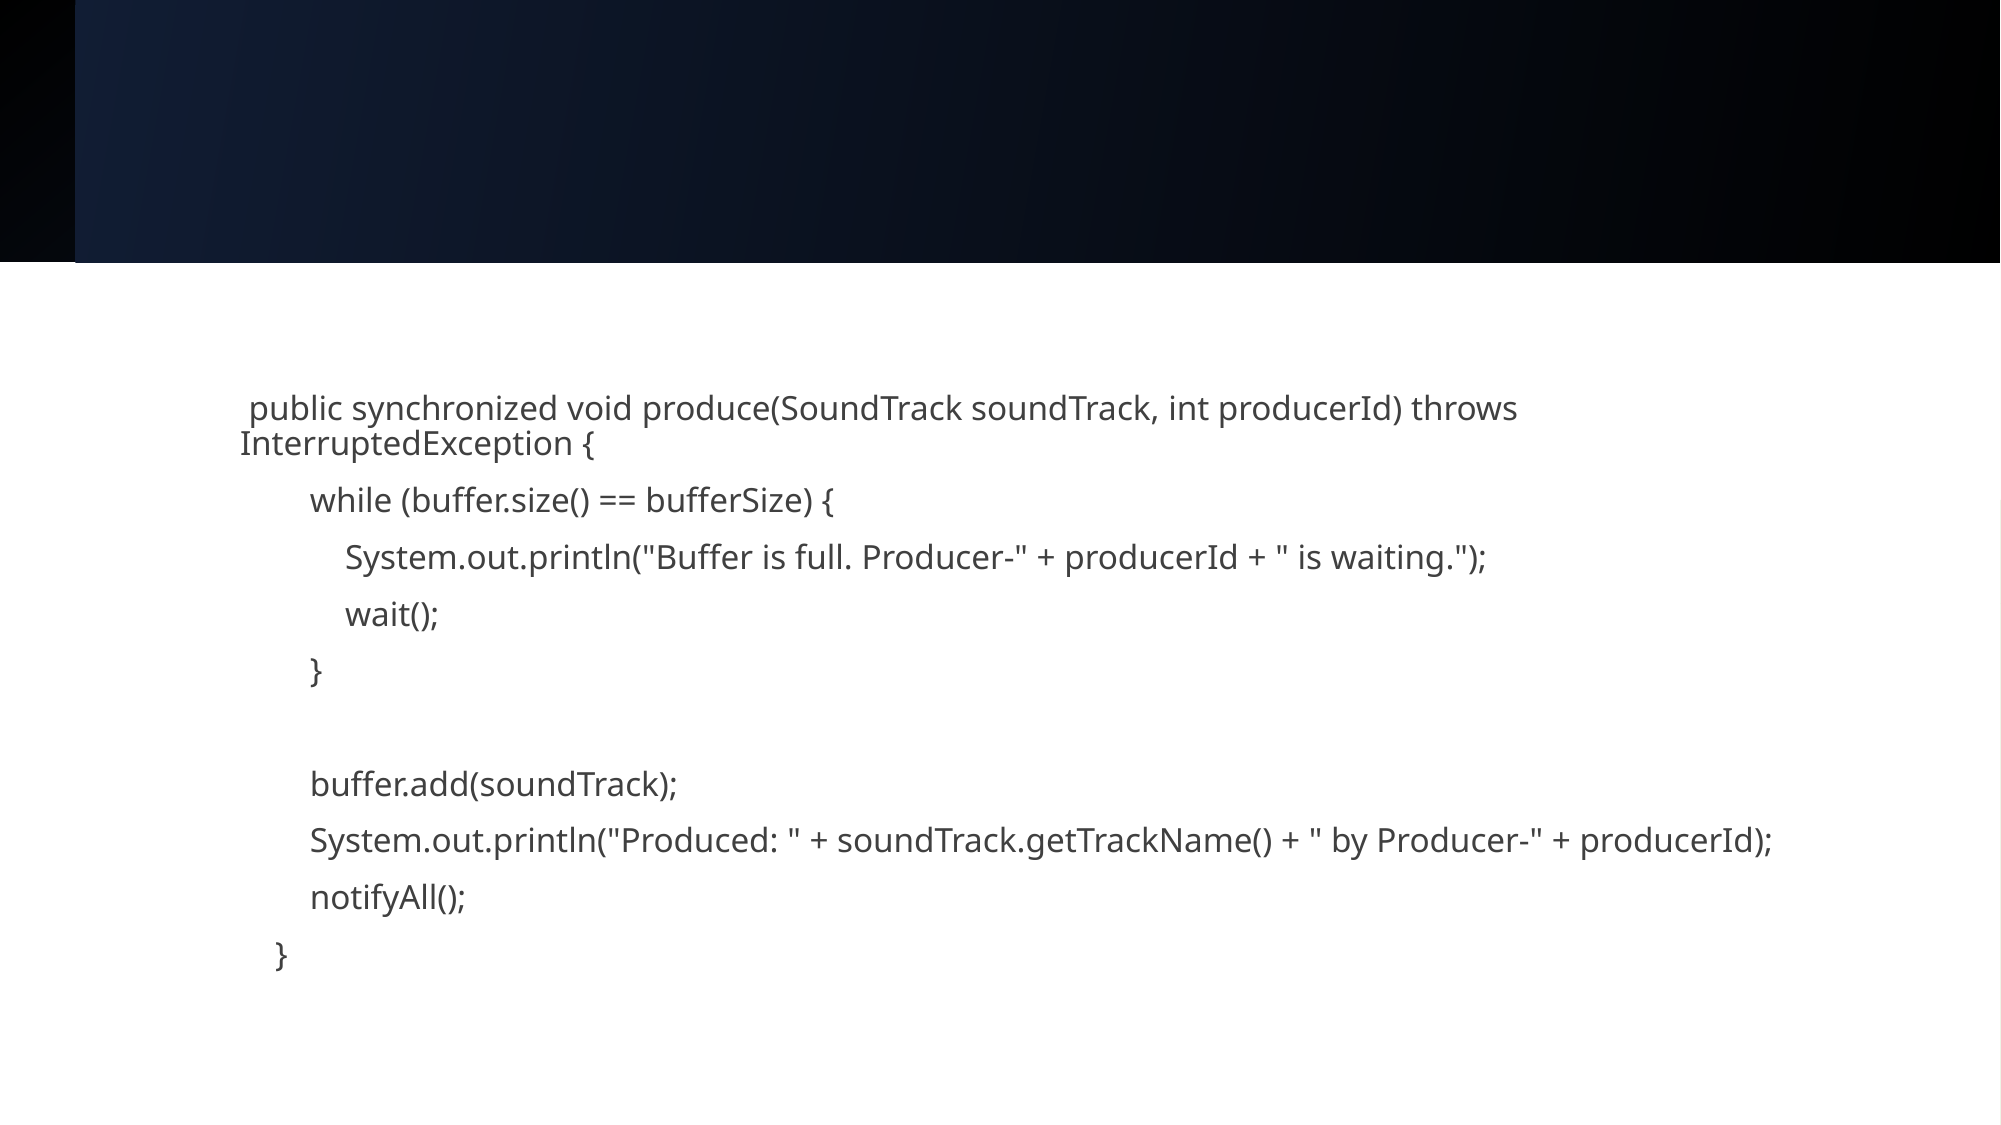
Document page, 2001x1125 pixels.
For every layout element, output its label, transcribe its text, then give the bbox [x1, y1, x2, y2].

list public synchronized void produce(SoundTrack soundTrack, int producerId) throws InterruptedException { while (buffer.size() == bufferSize) { System.out.println("Buffer is full. Producer-" + producerId + " is waiting."); wait(); } buffer.add(soundTrack); System.out.println("Produced: " + soundTrack.getTrackName() + " by Producer-" + producerId); notifyAll(); } [225, 380, 1821, 985]
text_box [0, 0, 2000, 1125]
